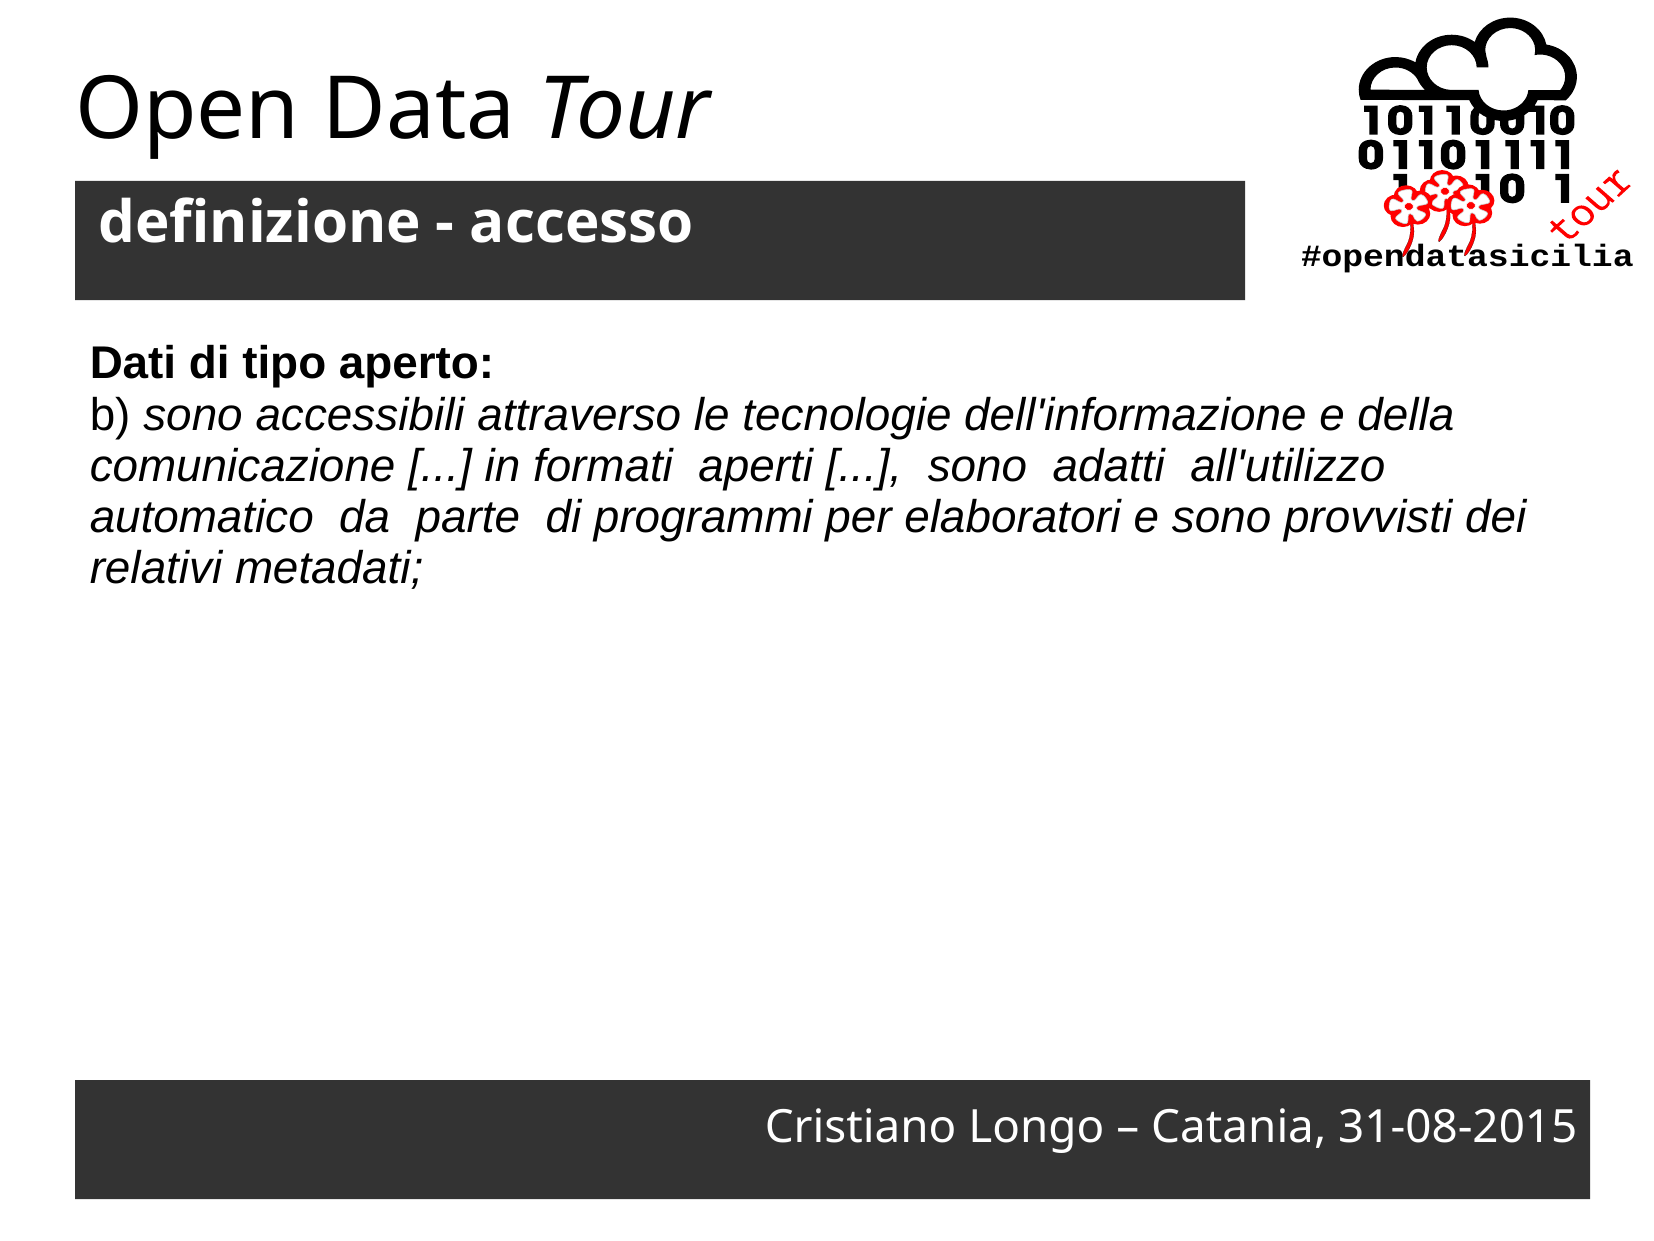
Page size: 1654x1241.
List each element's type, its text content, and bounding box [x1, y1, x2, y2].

picture [1302, 17, 1633, 273]
list Cristiano Longo – Catania, 31-08-2015 [75, 1080, 1591, 1200]
list Open Data Tour [75, 45, 1246, 165]
list definizione - accesso [75, 180, 1246, 301]
text_box Dati di tipo aperto: b) sono accessibili attraverso le tecnologie dell'informazione e della comunicazione [...] in formati aperti [...], sono adatti all'utilizzo automatico da parte di programmi per elaboratori e sono provvisti dei relativi metadati; [75, 330, 1561, 602]
